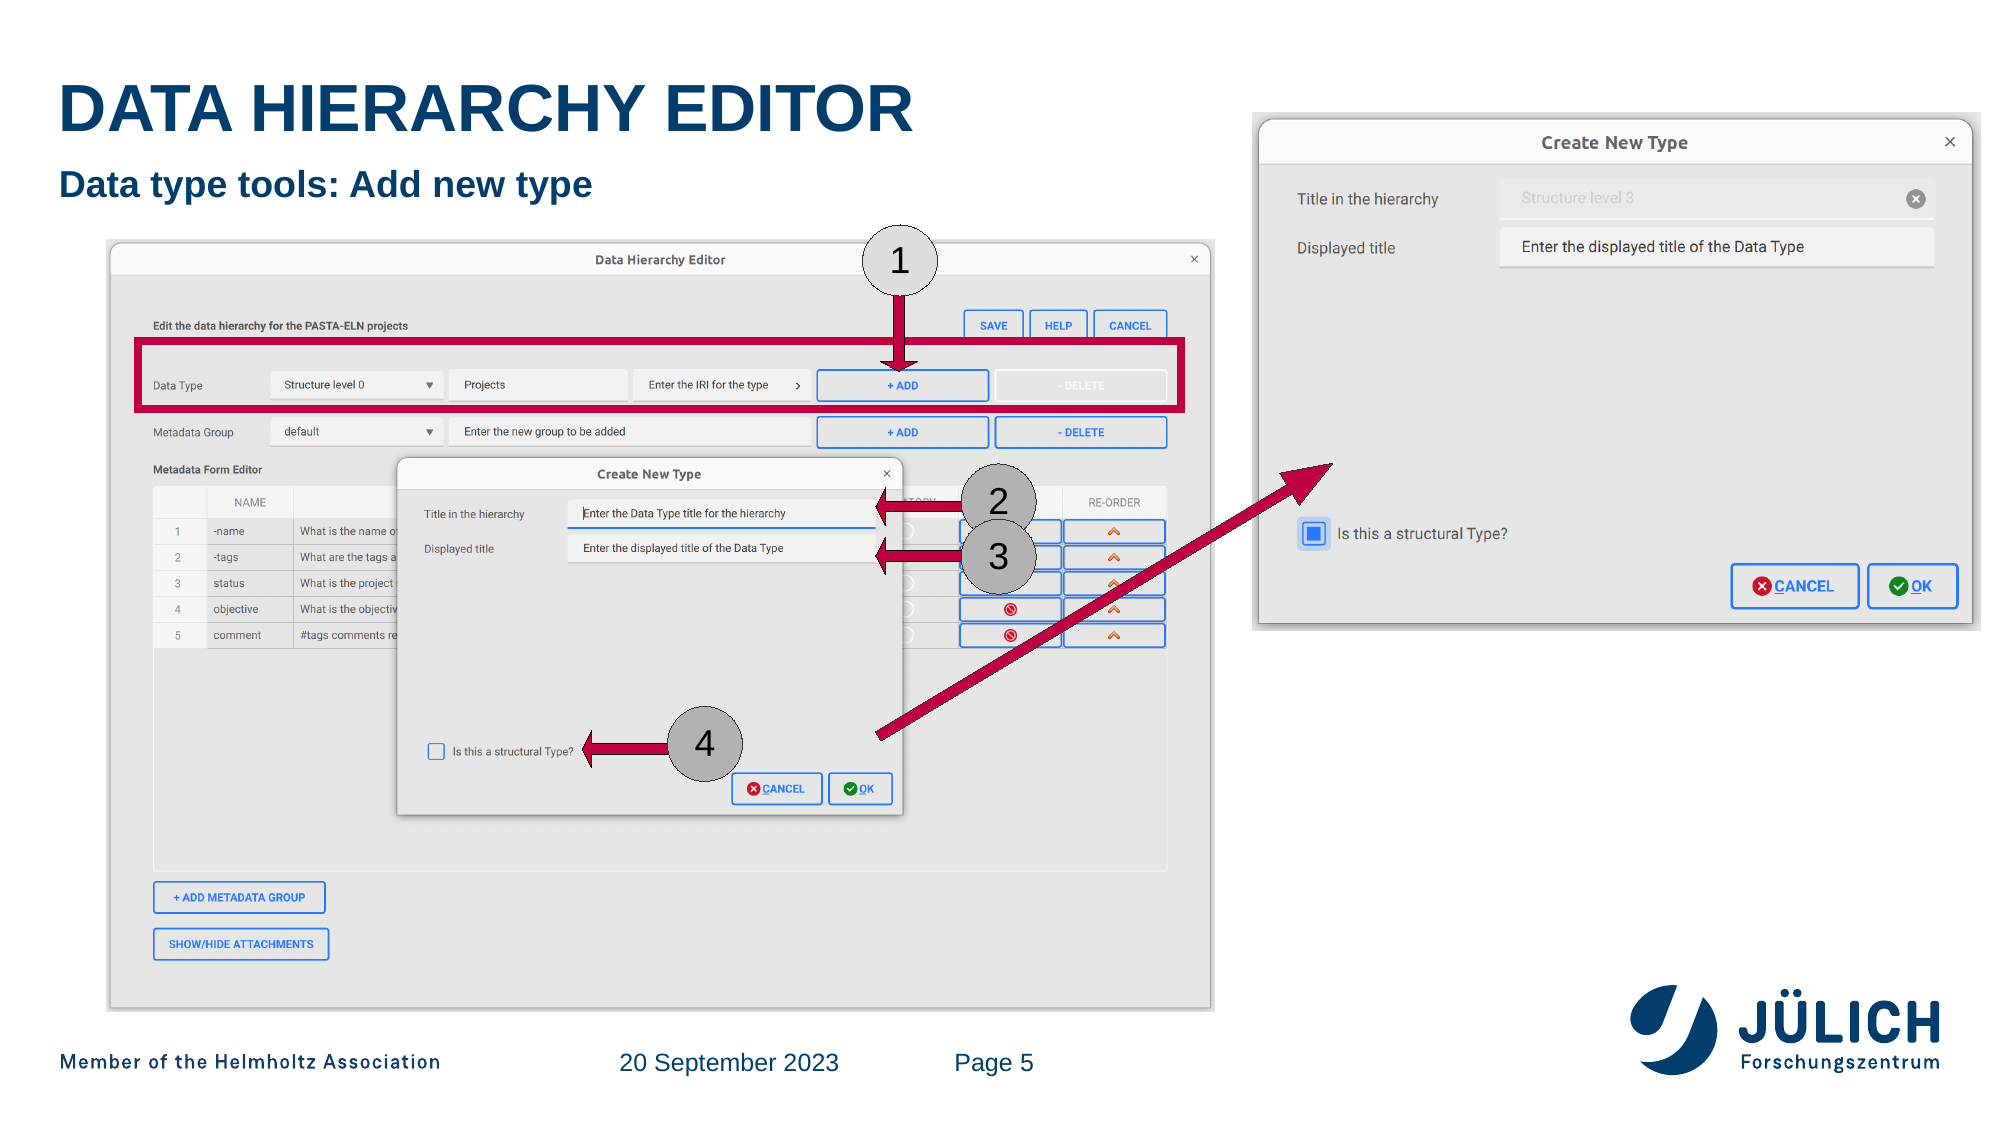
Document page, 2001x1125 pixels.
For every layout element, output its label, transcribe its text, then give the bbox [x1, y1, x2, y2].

text_box 2 [961, 463, 1037, 529]
picture [142, 345, 1177, 405]
slide_number Page <number> [954, 1046, 1073, 1084]
text_box [875, 463, 1333, 741]
picture [1252, 112, 1981, 631]
title Data Hierarchy Editor [59, 53, 1938, 238]
text_box 1 [862, 224, 938, 297]
text_box [134, 296, 1185, 413]
text_box 3 [961, 519, 1037, 595]
picture [106, 239, 1215, 1012]
list Data type tools: Add new type [58, 154, 1937, 238]
slide_number 20 September 2023 [619, 1046, 882, 1084]
text_box [875, 487, 962, 526]
text_box [582, 730, 668, 768]
text_box [875, 537, 961, 575]
text_box 4 [667, 706, 743, 782]
